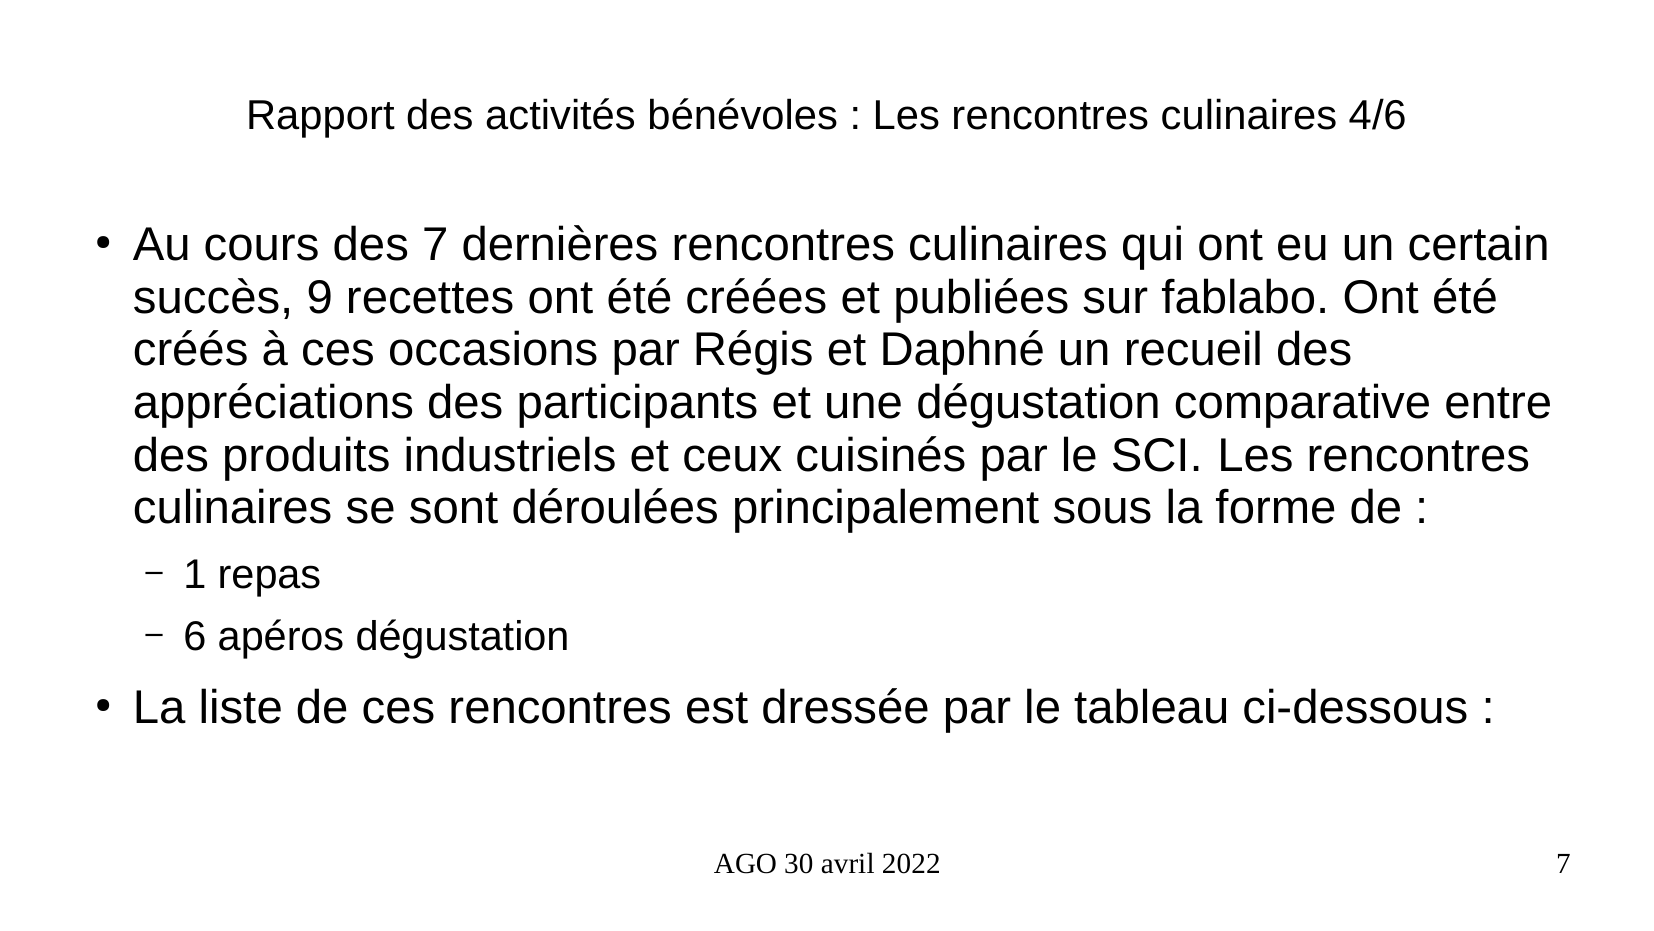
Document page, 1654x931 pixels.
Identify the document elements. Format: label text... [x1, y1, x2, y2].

title Rapport des activités bénévoles : Les rencontres culinaires 4/6 [82, 37, 1571, 193]
list Au cours des 7 dernières rencontres culinaires qui ont eu un certain succès, 9 recettes ont été créées et publiées sur fablabo. Ont été créés à ces occasions par Régis et Daphné un recueil des appréciations des participants et une dégustation comparative entre des produits industriels et ceux cuisinés par le SCI. Les rencontres culinaires se sont déroulées principalement sous la forme de : 1 repas 6 apéros dégustation La liste de ces rencontres est dressée par le tableau ci-dessous : [82, 217, 1571, 758]
